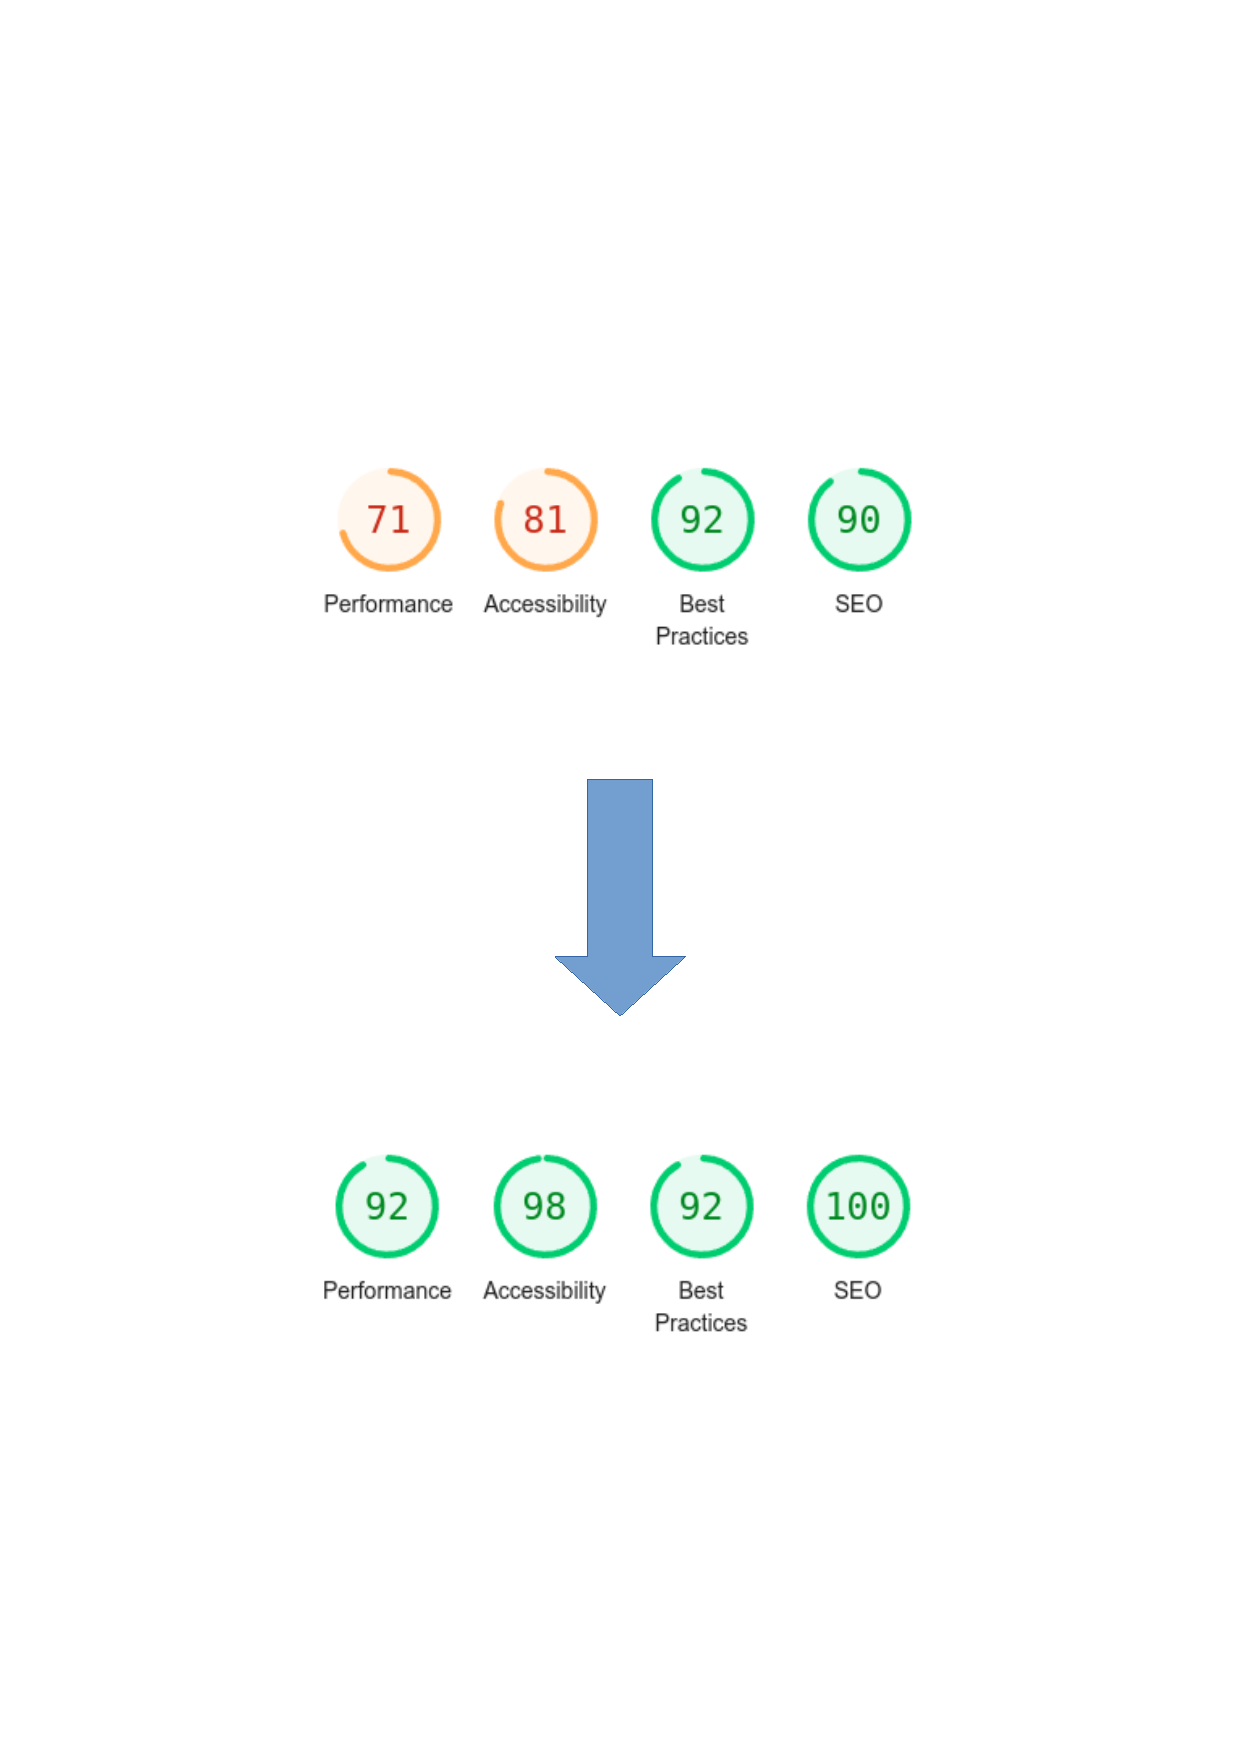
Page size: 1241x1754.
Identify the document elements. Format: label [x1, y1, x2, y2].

picture [252, 1126, 988, 1359]
text_box [555, 779, 686, 1016]
picture [249, 436, 991, 675]
